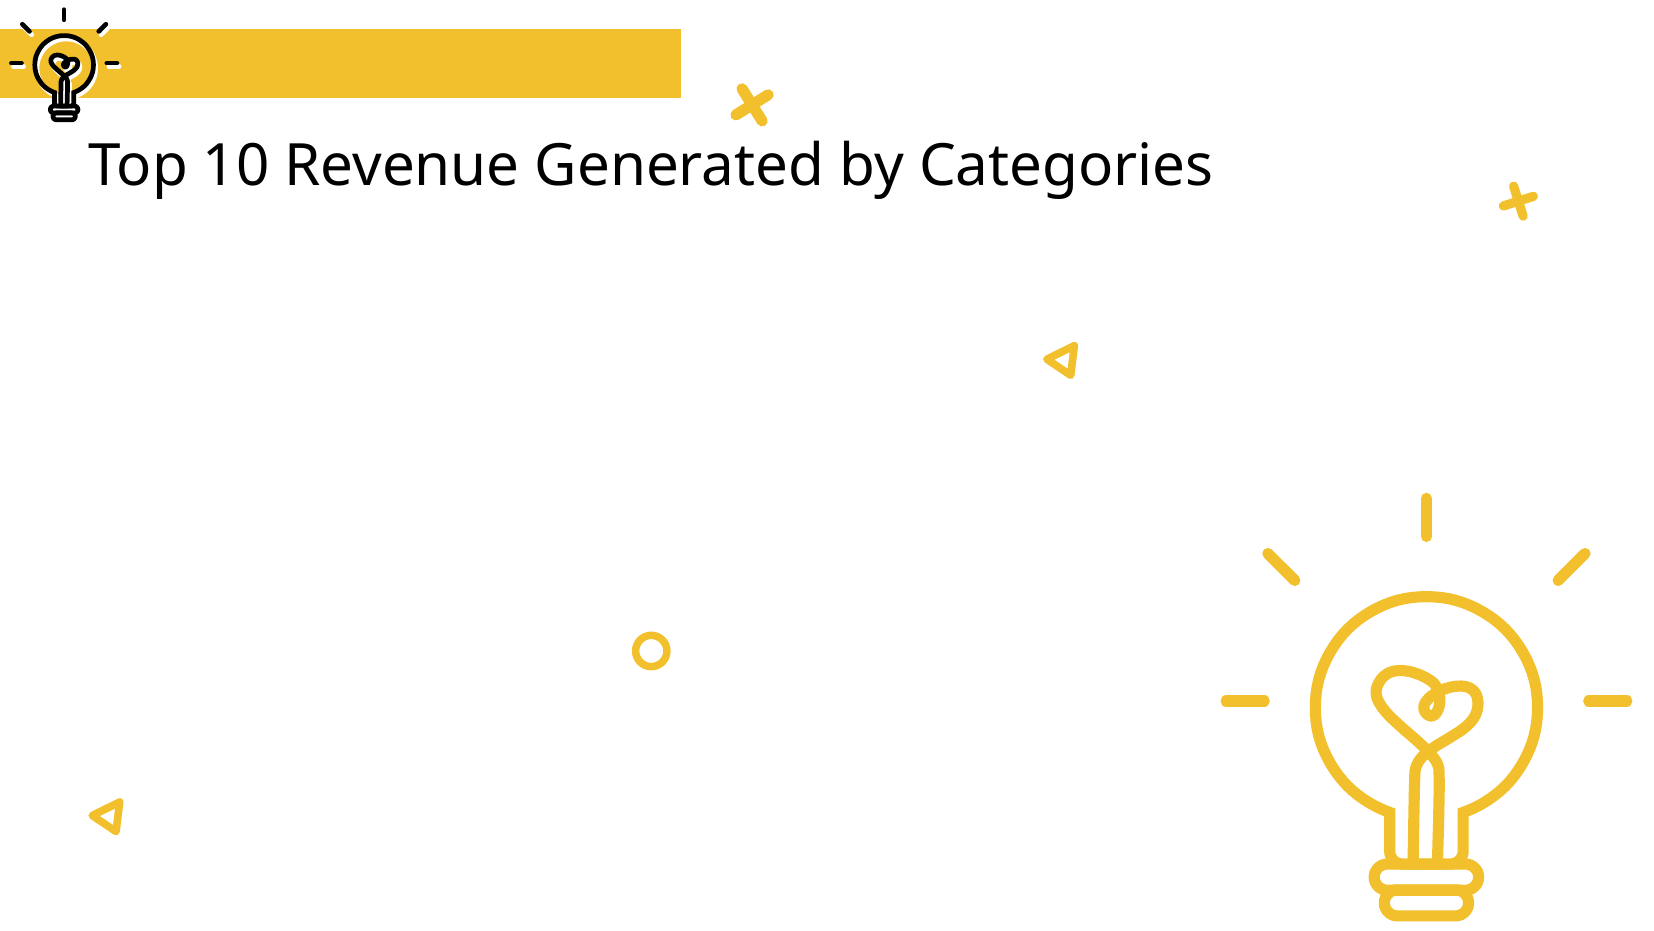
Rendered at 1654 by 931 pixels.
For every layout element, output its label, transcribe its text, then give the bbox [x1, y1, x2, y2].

title Top 10 Revenue Generated by Categories [88, 83, 1388, 242]
